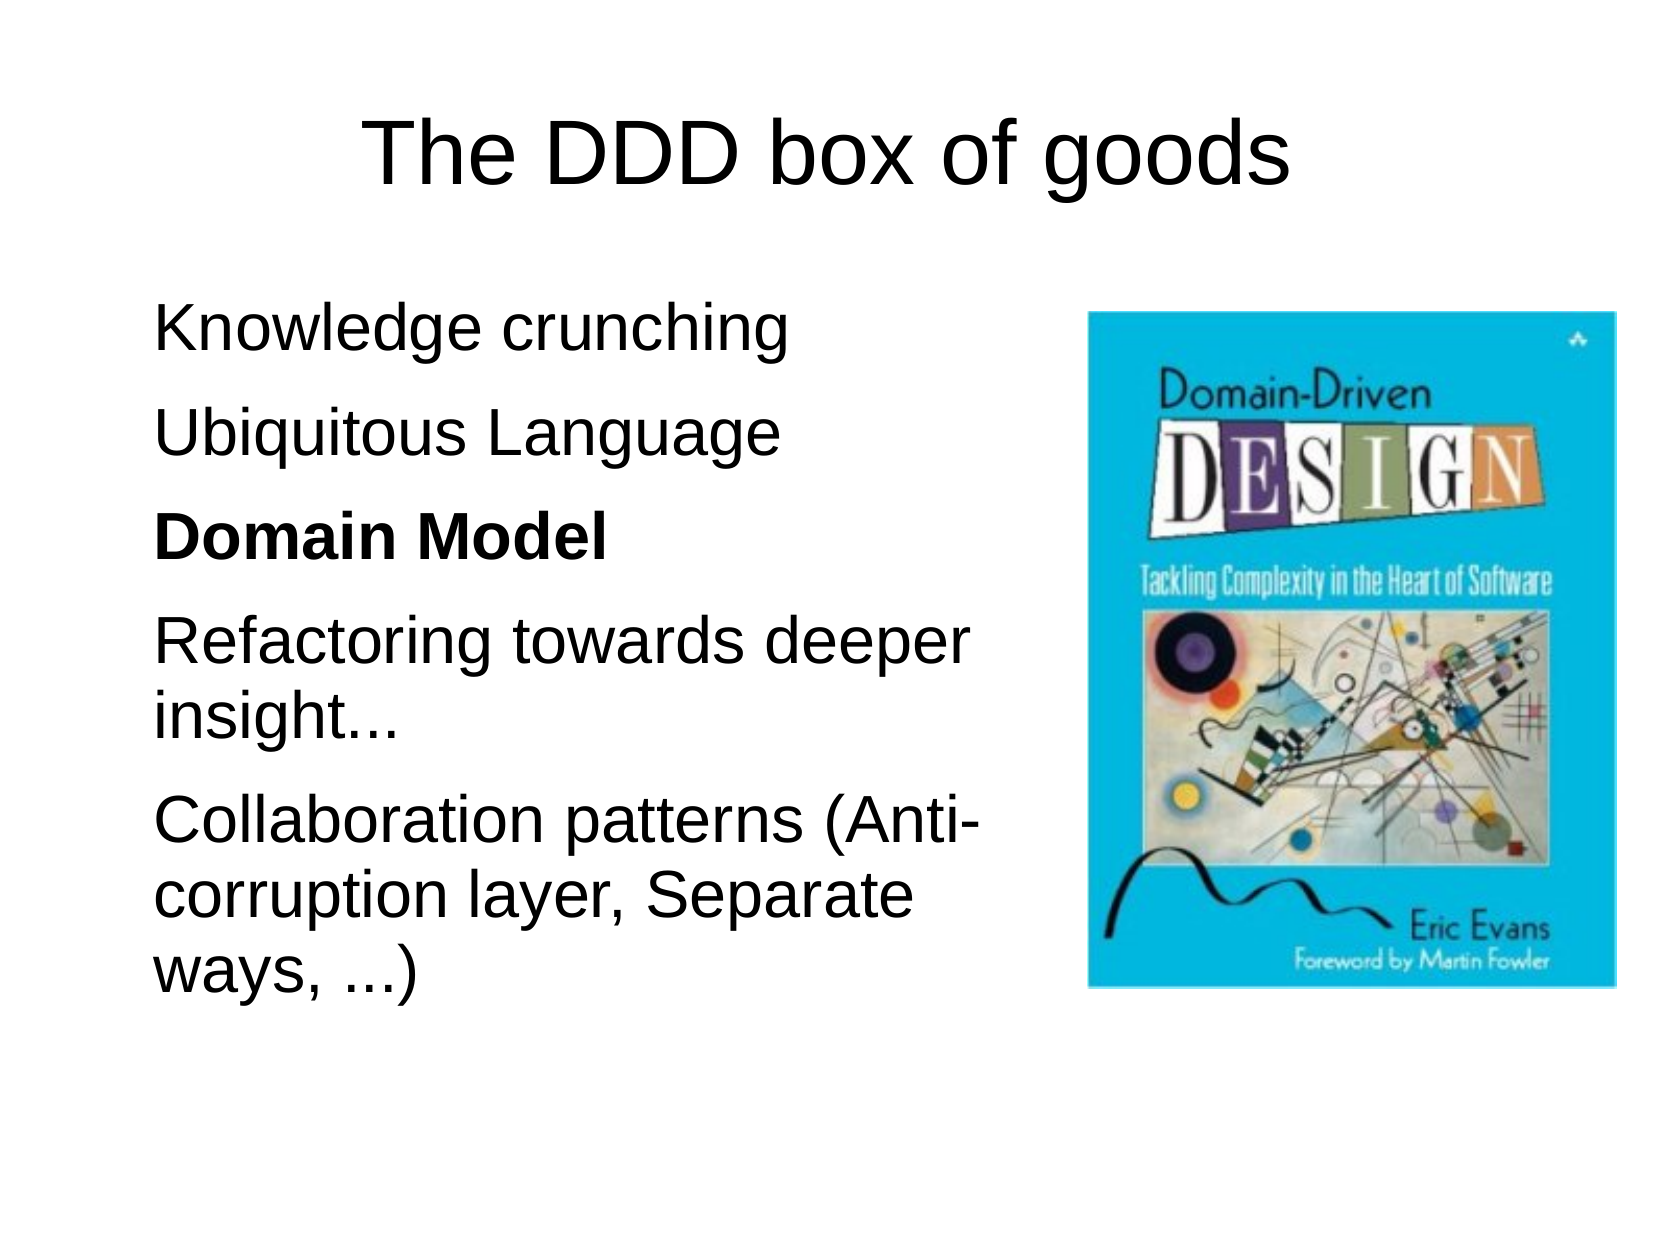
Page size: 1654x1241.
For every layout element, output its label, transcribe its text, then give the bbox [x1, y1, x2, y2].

picture [1087, 311, 1617, 989]
list Knowledge crunching Ubiquitous Language Domain Model Refactoring towards deeper insight... Collaboration patterns (Anti-corruption layer, Separate ways, ...) [82, 290, 994, 1109]
title The DDD box of goods [82, 49, 1571, 257]
